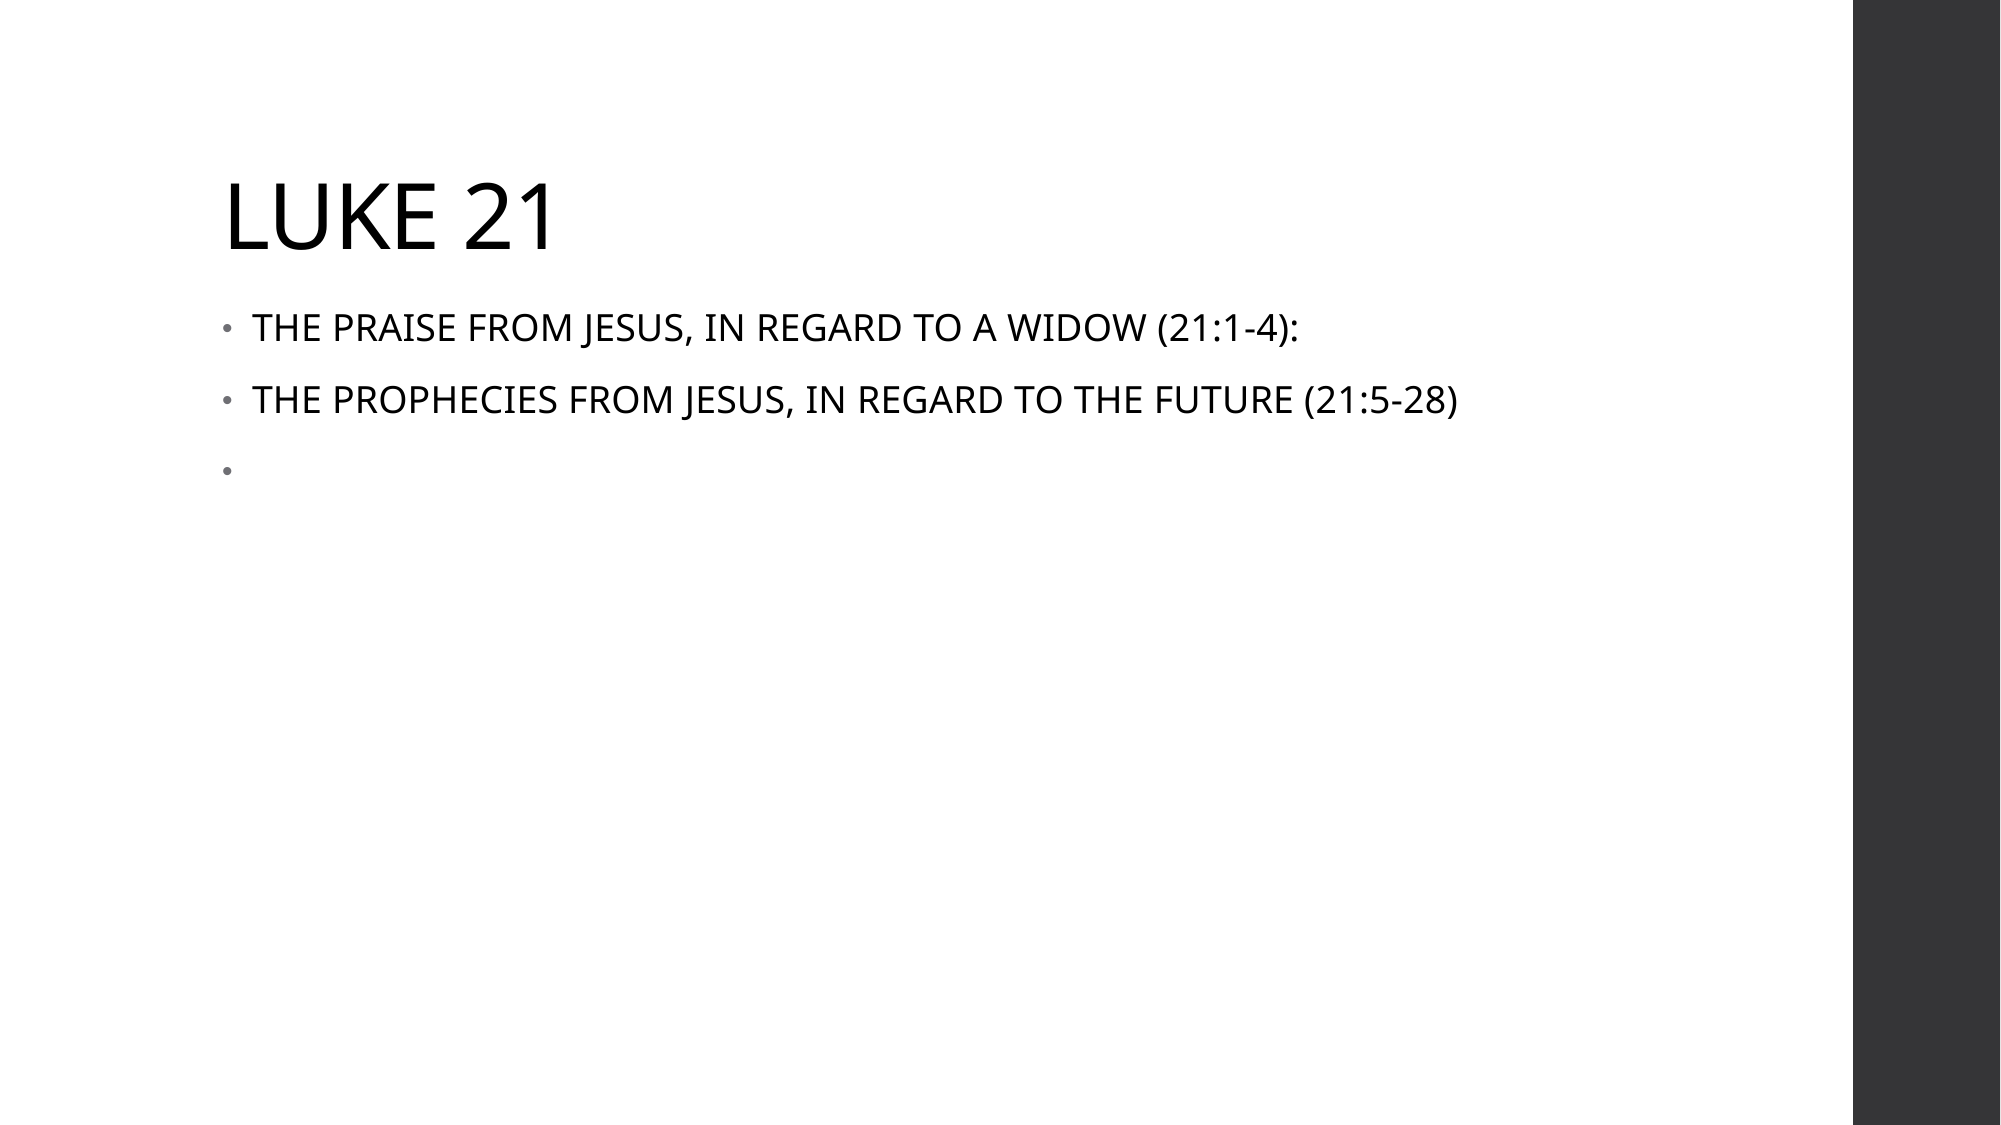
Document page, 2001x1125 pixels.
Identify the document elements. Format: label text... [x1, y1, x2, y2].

title LUKE 21 [206, 60, 1797, 278]
list THE PRAISE FROM JESUS, IN REGARD TO A WIDOW (21:1-4): THE PROPHECIES FROM JESUS, IN REGARD TO THE FUTURE (21:5-28) [206, 299, 1617, 1014]
